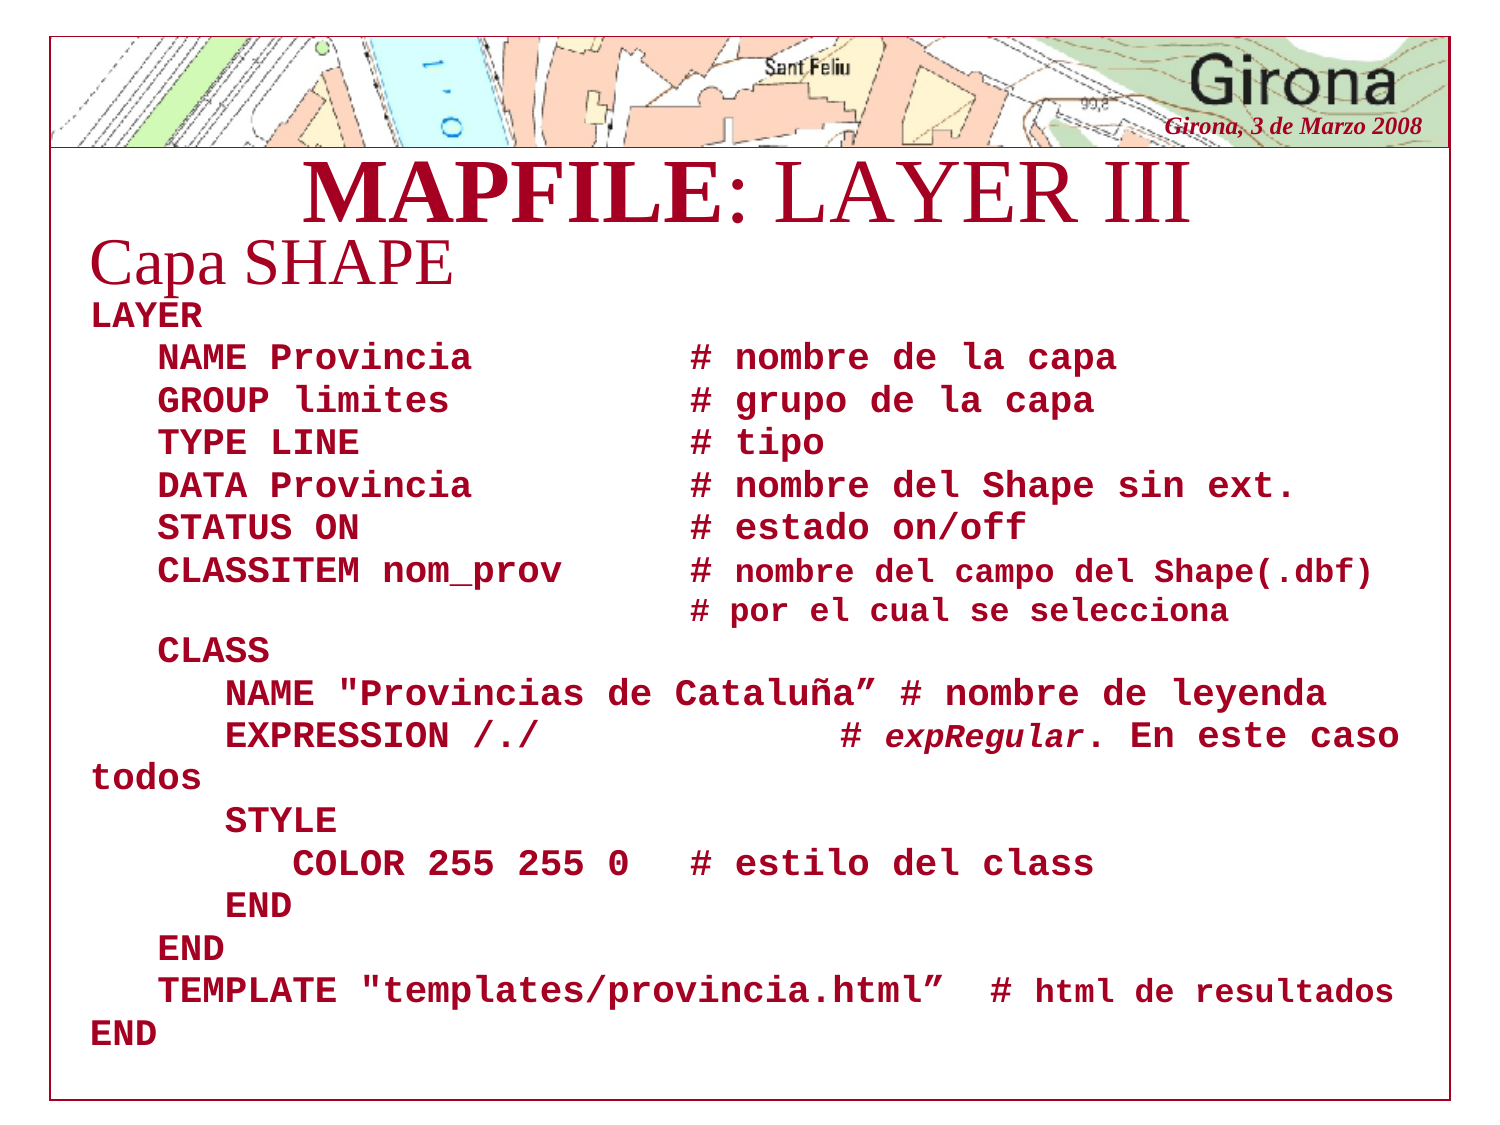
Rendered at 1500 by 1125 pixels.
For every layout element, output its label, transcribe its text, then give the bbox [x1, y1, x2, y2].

picture [51, 37, 1448, 147]
text_box LAYER NAME Provincia # nombre de la capa GROUP limites # grupo de la capa TYPE LINE # tipo DATA Provincia # nombre del Shape sin ext. STATUS ON # estado on/off CLASSITEM nom_prov # nombre del campo del Shape(.dbf) # por el cual se selecciona CLASS NAME "Provincias de Cataluña” # nombre de leyenda EXPRESSION /./ # expRegular. En este caso todos STYLE COLOR 255 255 0 # estilo del class END END TEMPLATE "templates/provincia.html” # html de resultados END [74, 288, 1422, 1065]
text_box MAPFILE: LAYER III [75, 149, 1422, 234]
list Capa SHAPE [75, 217, 1426, 324]
